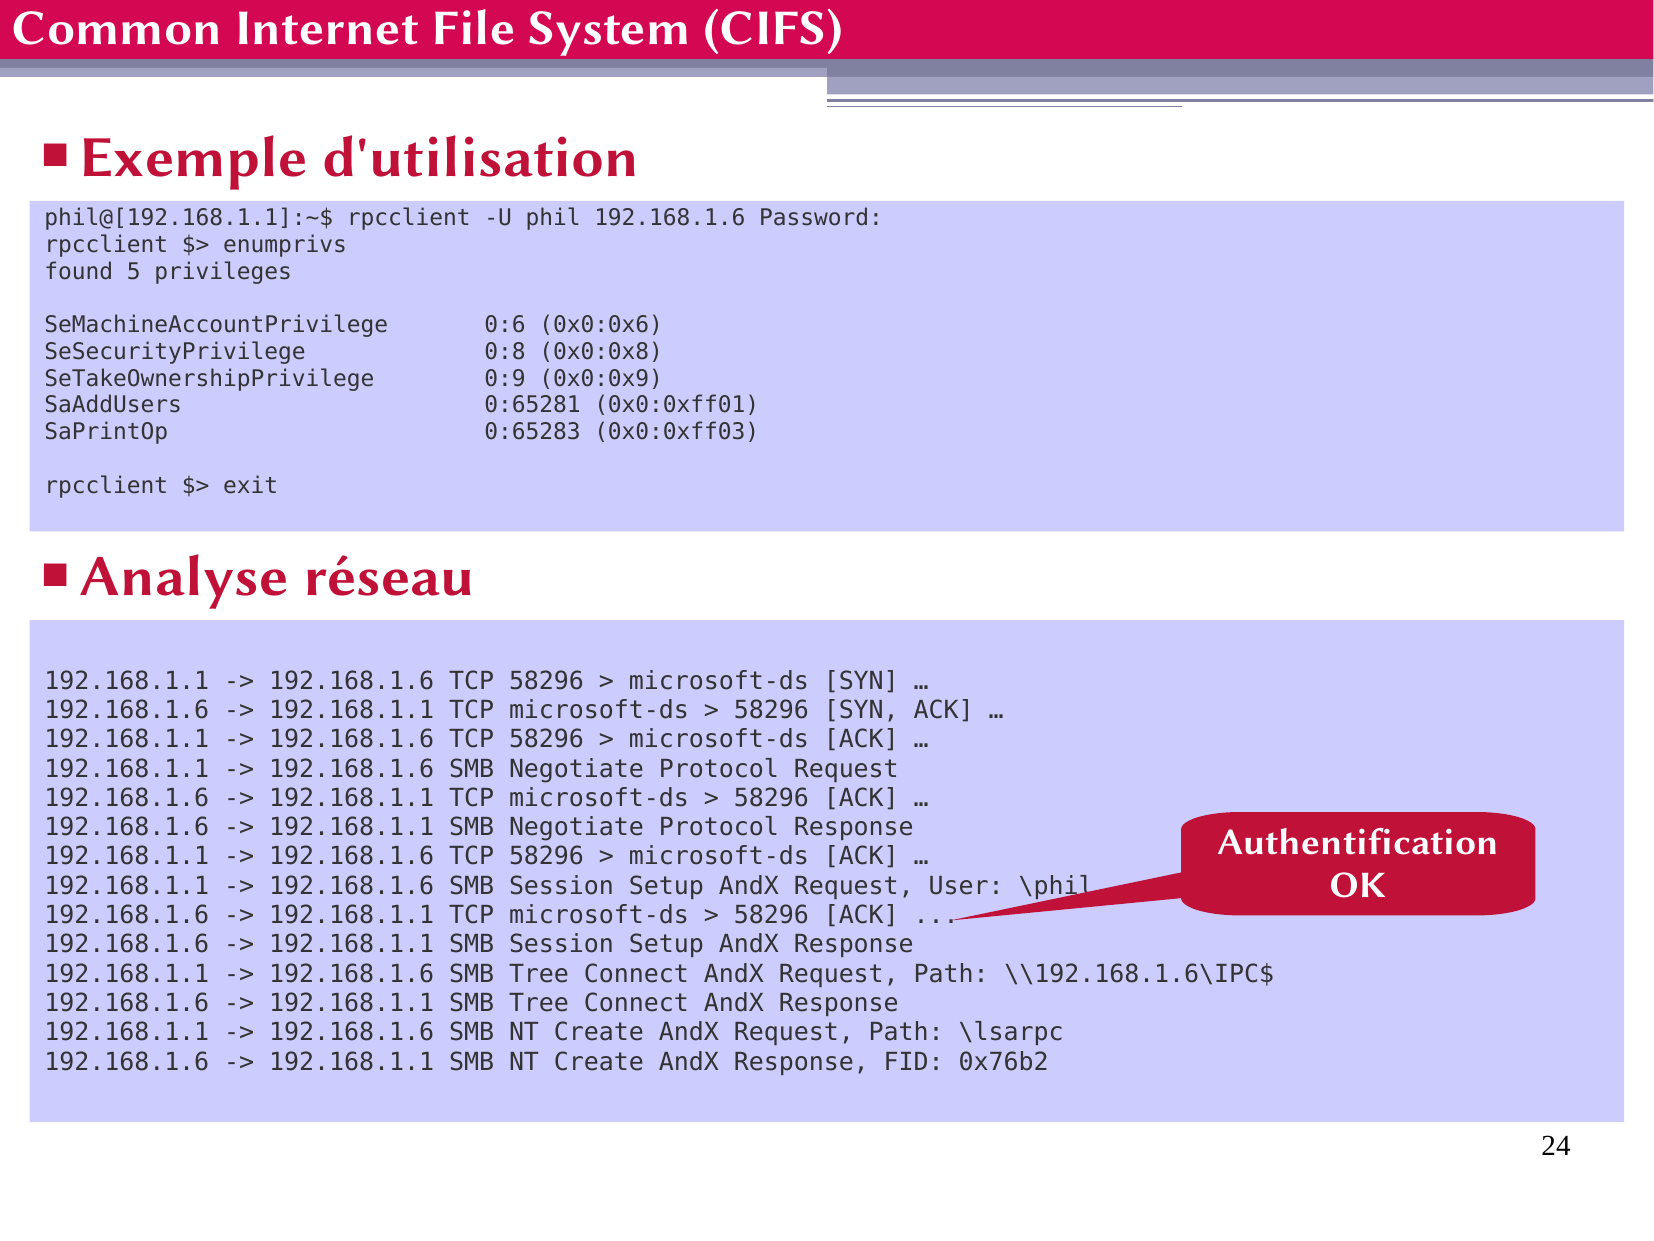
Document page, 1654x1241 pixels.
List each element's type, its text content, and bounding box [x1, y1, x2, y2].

text_box phil@[192.168.1.1]:~$ rpcclient -U phil 192.168.1.6 Password: rpcclient $> enumprivs found 5 privileges SeMachineAccountPrivilege 0:6 (0x0:0x6) SeSecurityPrivilege 0:8 (0x0:0x8) SeTakeOwnershipPrivilege 0:9 (0x0:0x9) SaAddUsers 0:65281 (0x0:0xff01) SaPrintOp 0:65283 (0x0:0xff03) rpcclient $> exit [29, 200, 1625, 532]
list Exemple d'utilisation [44, 124, 1611, 200]
text_box 192.168.1.1 -> 192.168.1.6 TCP 58296 > microsoft-ds [SYN] … 192.168.1.6 -> 192.168.1.1 TCP microsoft-ds > 58296 [SYN, ACK] … 192.168.1.1 -> 192.168.1.6 TCP 58296 > microsoft-ds [ACK] … 192.168.1.1 -> 192.168.1.6 SMB Negotiate Protocol Request 192.168.1.6 -> 192.168.1.1 TCP microsoft-ds > 58296 [ACK] … 192.168.1.6 -> 192.168.1.1 SMB Negotiate Protocol Response 192.168.1.1 -> 192.168.1.6 TCP 58296 > microsoft-ds [ACK] … 192.168.1.1 -> 192.168.1.6 SMB Session Setup AndX Request, User: \phil 192.168.1.6 -> 192.168.1.1 TCP microsoft-ds > 58296 [ACK] ... 192.168.1.6 -> 192.168.1.1 SMB Session Setup AndX Response 192.168.1.1 -> 192.168.1.6 SMB Tree Connect AndX Request, Path: \\192.168.1.6\IPC$ 192.168.1.6 -> 192.168.1.1 SMB Tree Connect AndX Response 192.168.1.1 -> 192.168.1.6 SMB NT Create AndX Request, Path: \lsarpc 192.168.1.6 -> 192.168.1.1 SMB NT Create AndX Response, FID: 0x76b2 [29, 620, 1625, 1123]
list Common Internet File System (CIFS) [11, 0, 1034, 58]
list Analyse réseau [44, 543, 1611, 620]
text_box Authentification OK [950, 812, 1536, 921]
text_box [0, 0, 1654, 136]
